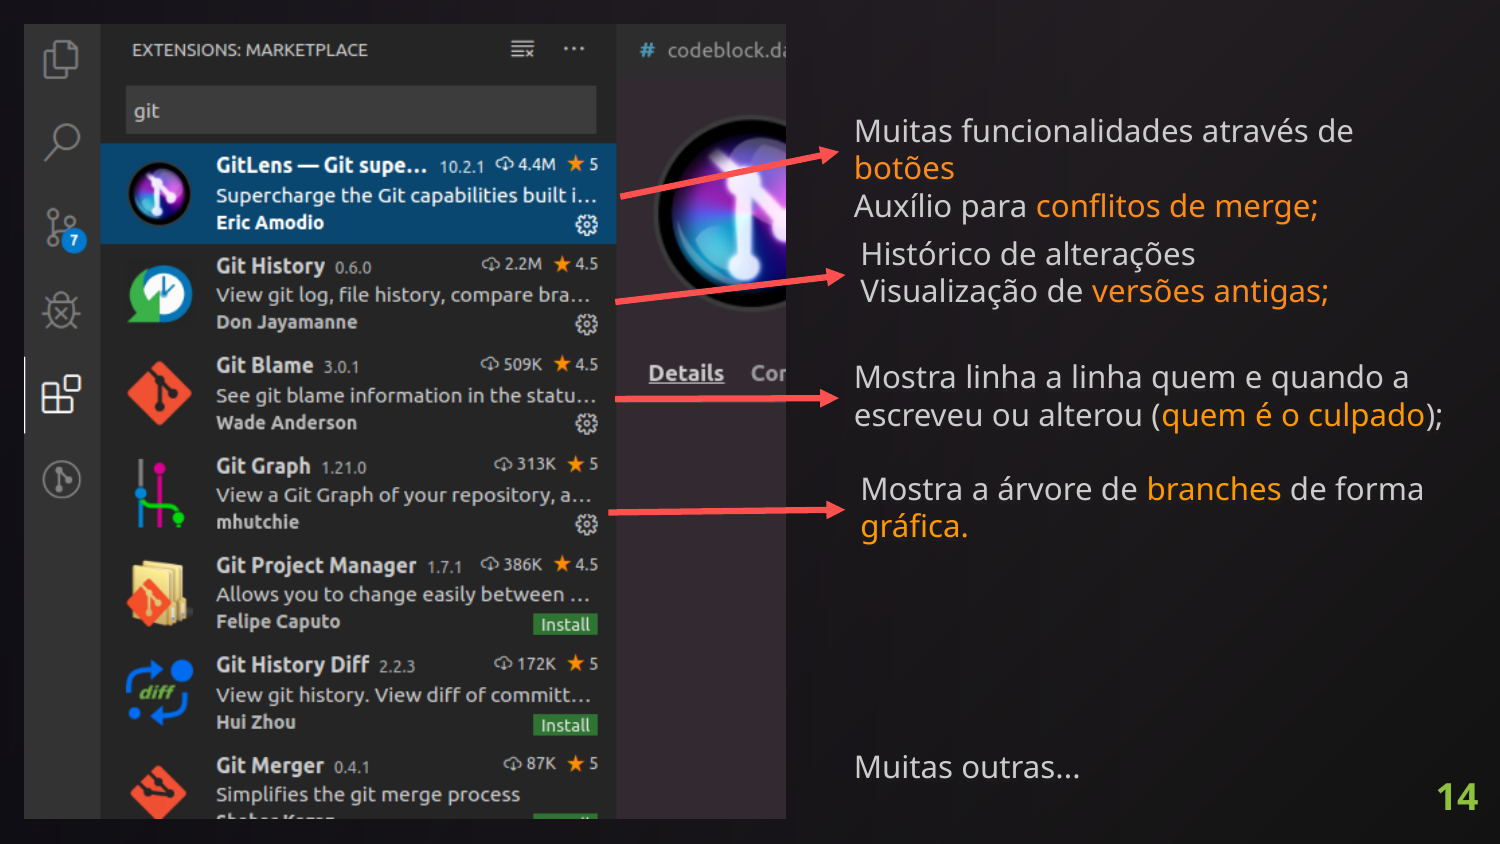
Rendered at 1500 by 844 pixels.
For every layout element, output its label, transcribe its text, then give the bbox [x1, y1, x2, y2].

list Muitas outras... [839, 732, 1494, 844]
list Mostra a árvore de branches de forma gráfica. [845, 453, 1500, 566]
list Histórico de alterações Visualização de versões antigas; [845, 219, 1500, 331]
picture [24, 24, 786, 819]
list Mostra linha a linha quem e quando a escreveu ou alterou (quem é o culpado); [839, 342, 1494, 454]
list Muitas funcionalidades através de botões Auxílio para conflitos de merge; [839, 95, 1477, 208]
